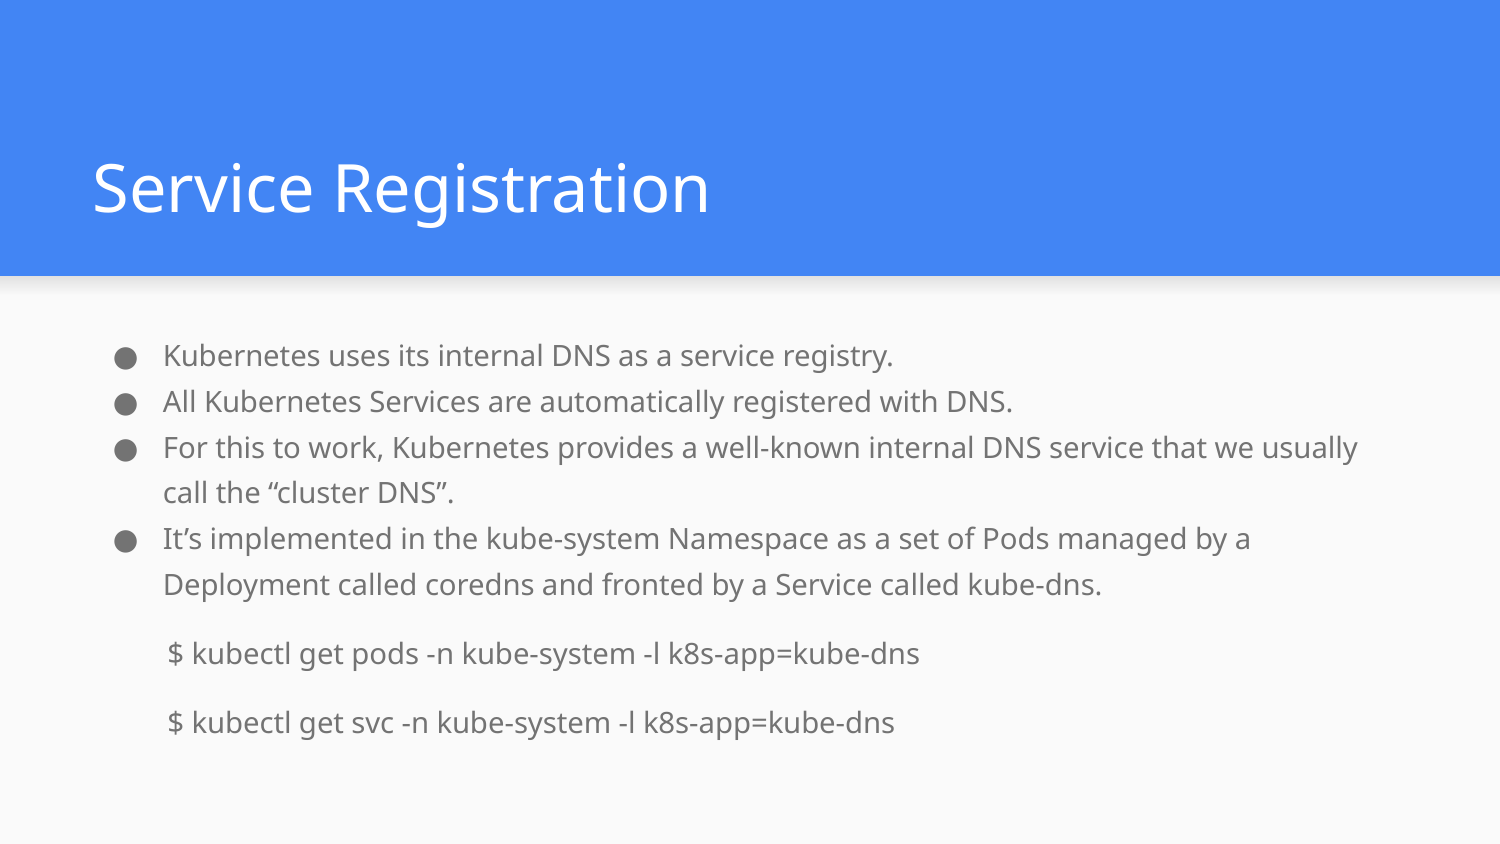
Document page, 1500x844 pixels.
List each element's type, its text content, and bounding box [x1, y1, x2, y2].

title Service Registration [77, 121, 1427, 248]
list Kubernetes uses its internal DNS as a service registry. All Kubernetes Services are automatically registered with DNS. For this to work, Kubernetes provides a well-known internal DNS service that we usually call the “cluster DNS”. It’s implemented in the kube-system Namespace as a set of Pods managed by a Deployment called coredns and fronted by a Service called kube-dns. $ kubectl get pods -n kube-system -l k8s-app=kube-dns $ kubectl get svc -n kube-system -l k8s-app=kube-dns [77, 314, 1427, 760]
